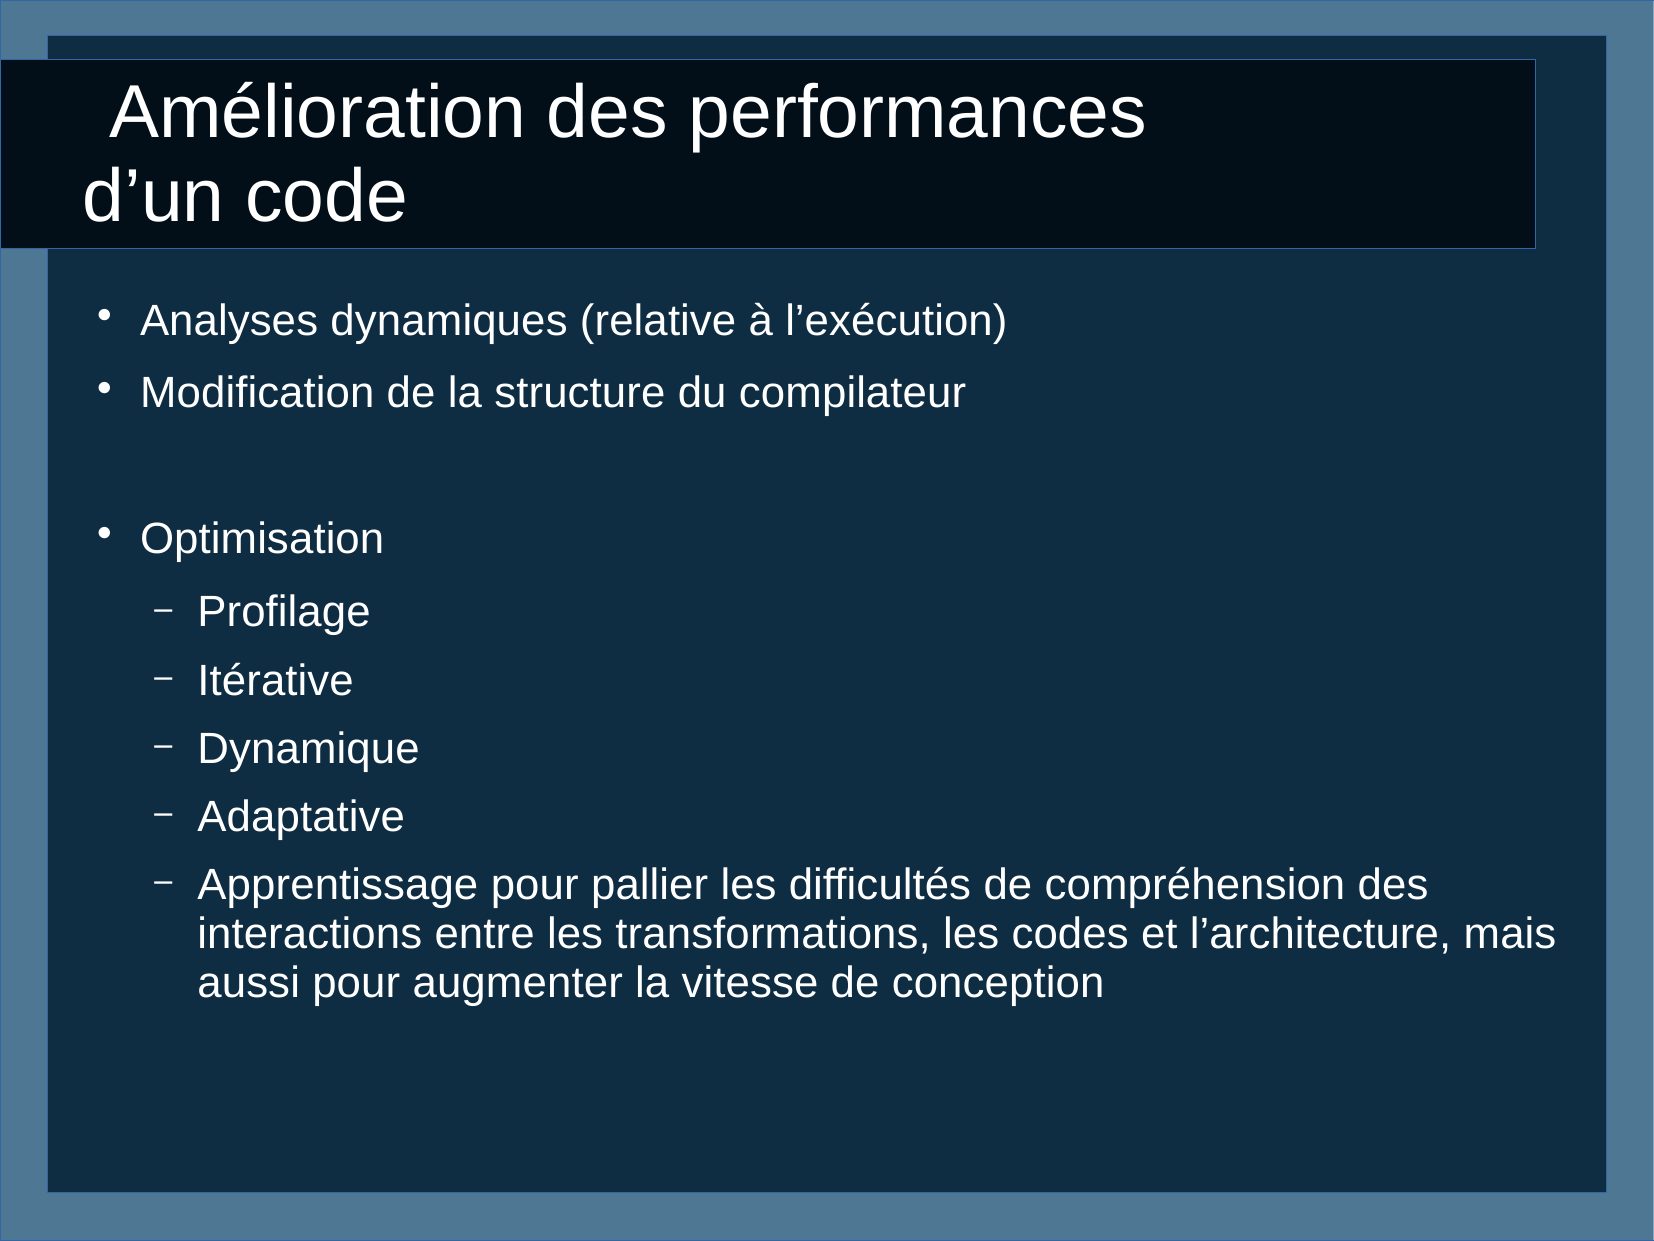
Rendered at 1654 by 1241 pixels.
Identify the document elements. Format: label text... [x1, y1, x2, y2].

title Amélioration des performances d’un code [82, 69, 1264, 238]
list Analyses dynamiques (relative à l’exécution) Modification de la structure du compilateur Optimisation Profilage Itérative Dynamique Adaptative Apprentissage pour pallier les difficultés de compréhension des interactions entre les transformations, les codes et l’architecture, mais aussi pour augmenter la vitesse de conception [82, 295, 1571, 1015]
